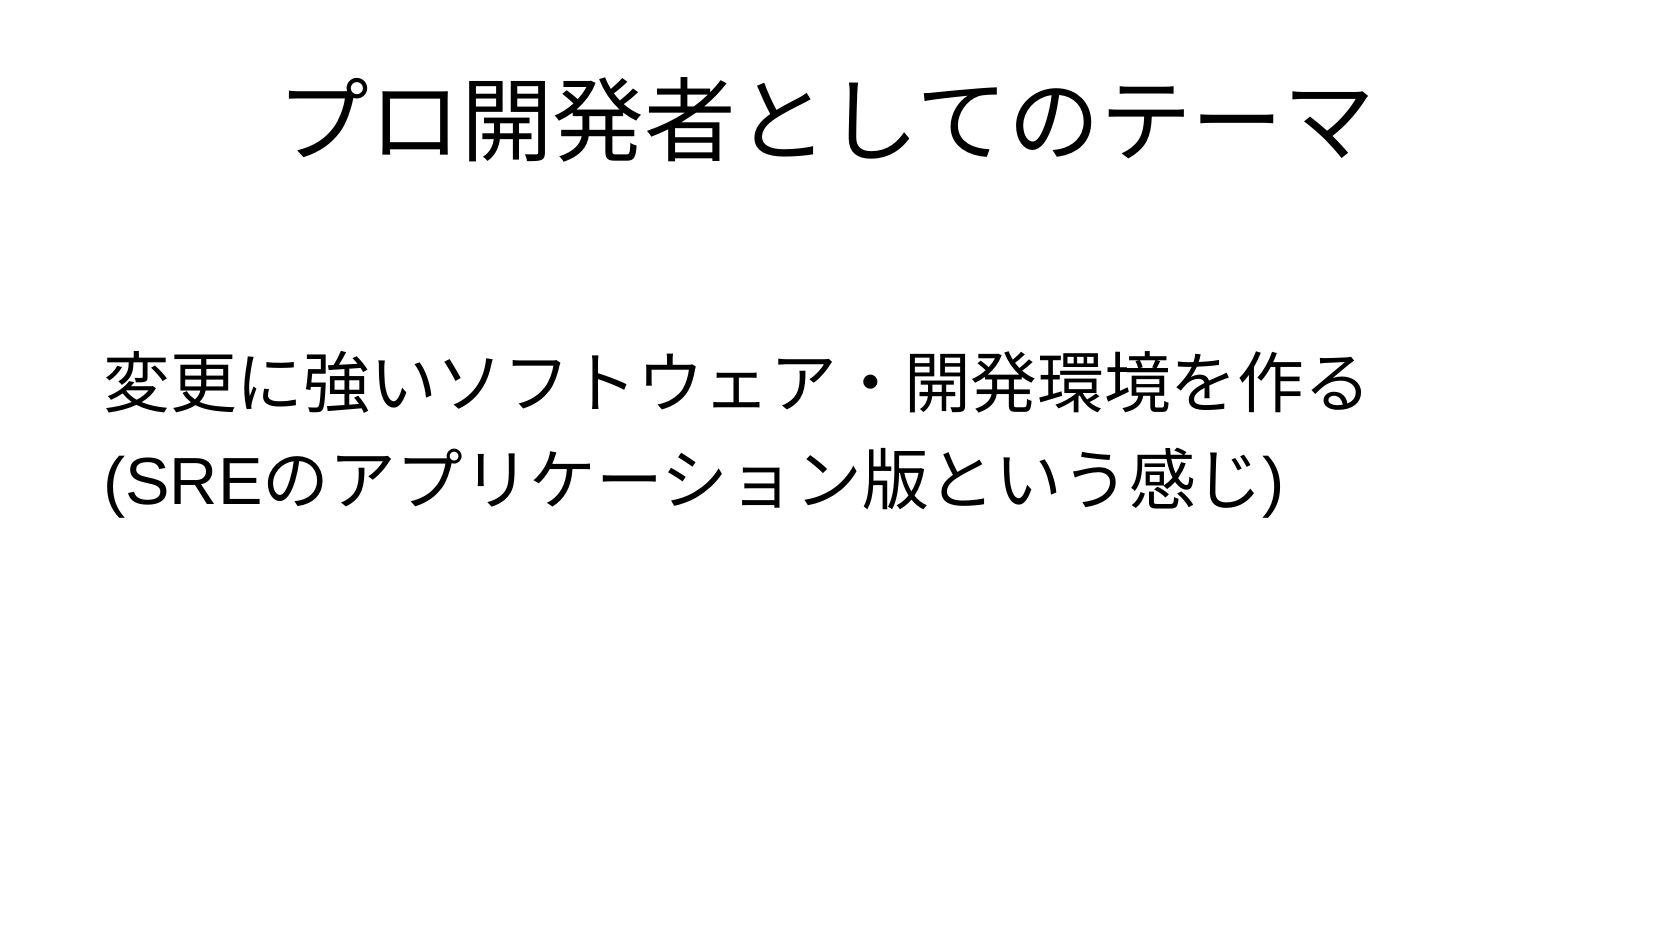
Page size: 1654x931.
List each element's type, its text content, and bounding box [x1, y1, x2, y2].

title プロ開発者としてのテーマ [82, 37, 1571, 193]
text_box 変更に強いソフトウェア・開発環境を作る (SREのアプリケーション版という感じ) [88, 323, 1565, 532]
